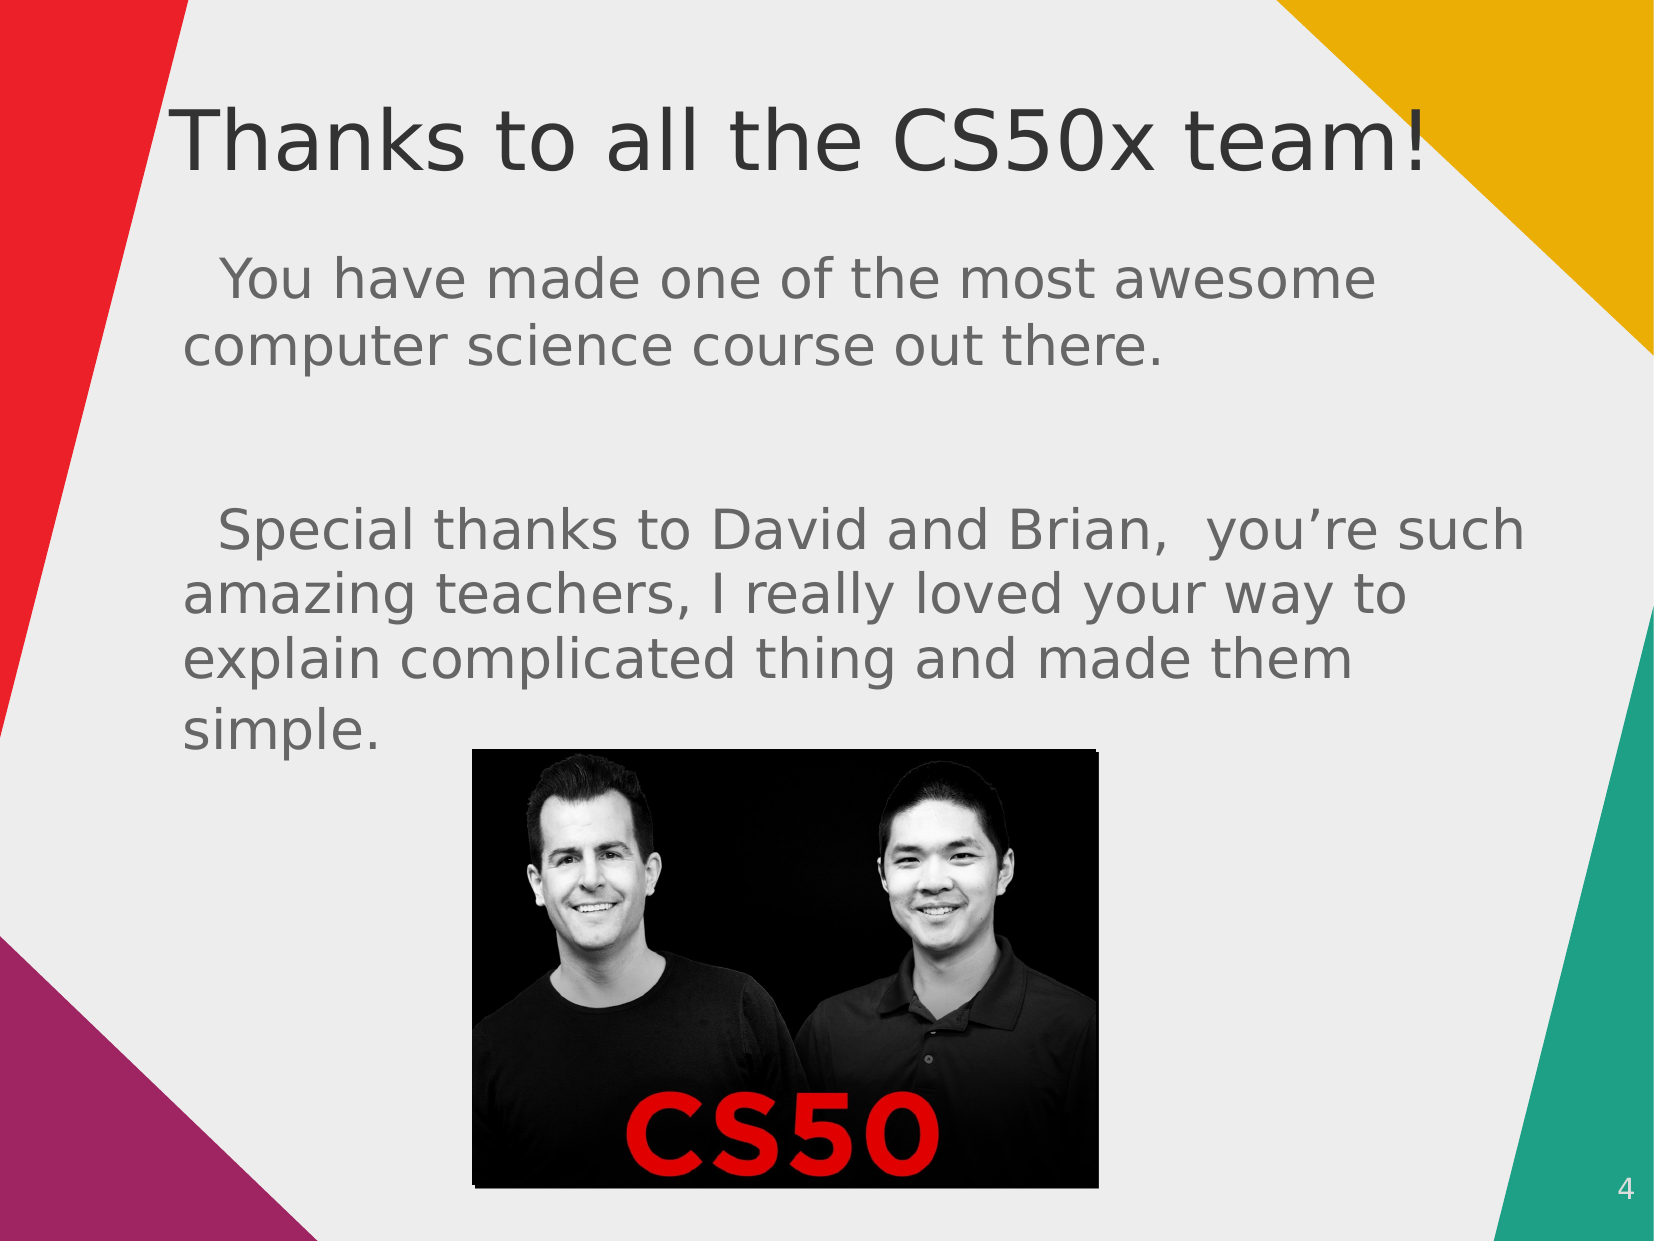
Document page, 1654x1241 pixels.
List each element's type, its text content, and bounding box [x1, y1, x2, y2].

picture [472, 749, 1096, 1186]
list You have made one of the most awesome computer science course out there. Special thanks to David and Brian, you’re such amazing teachers, I really loved your way to explain complicated thing and made them simple. [114, 240, 1539, 971]
title Thanks to all the CS50x team! [90, 43, 1514, 241]
